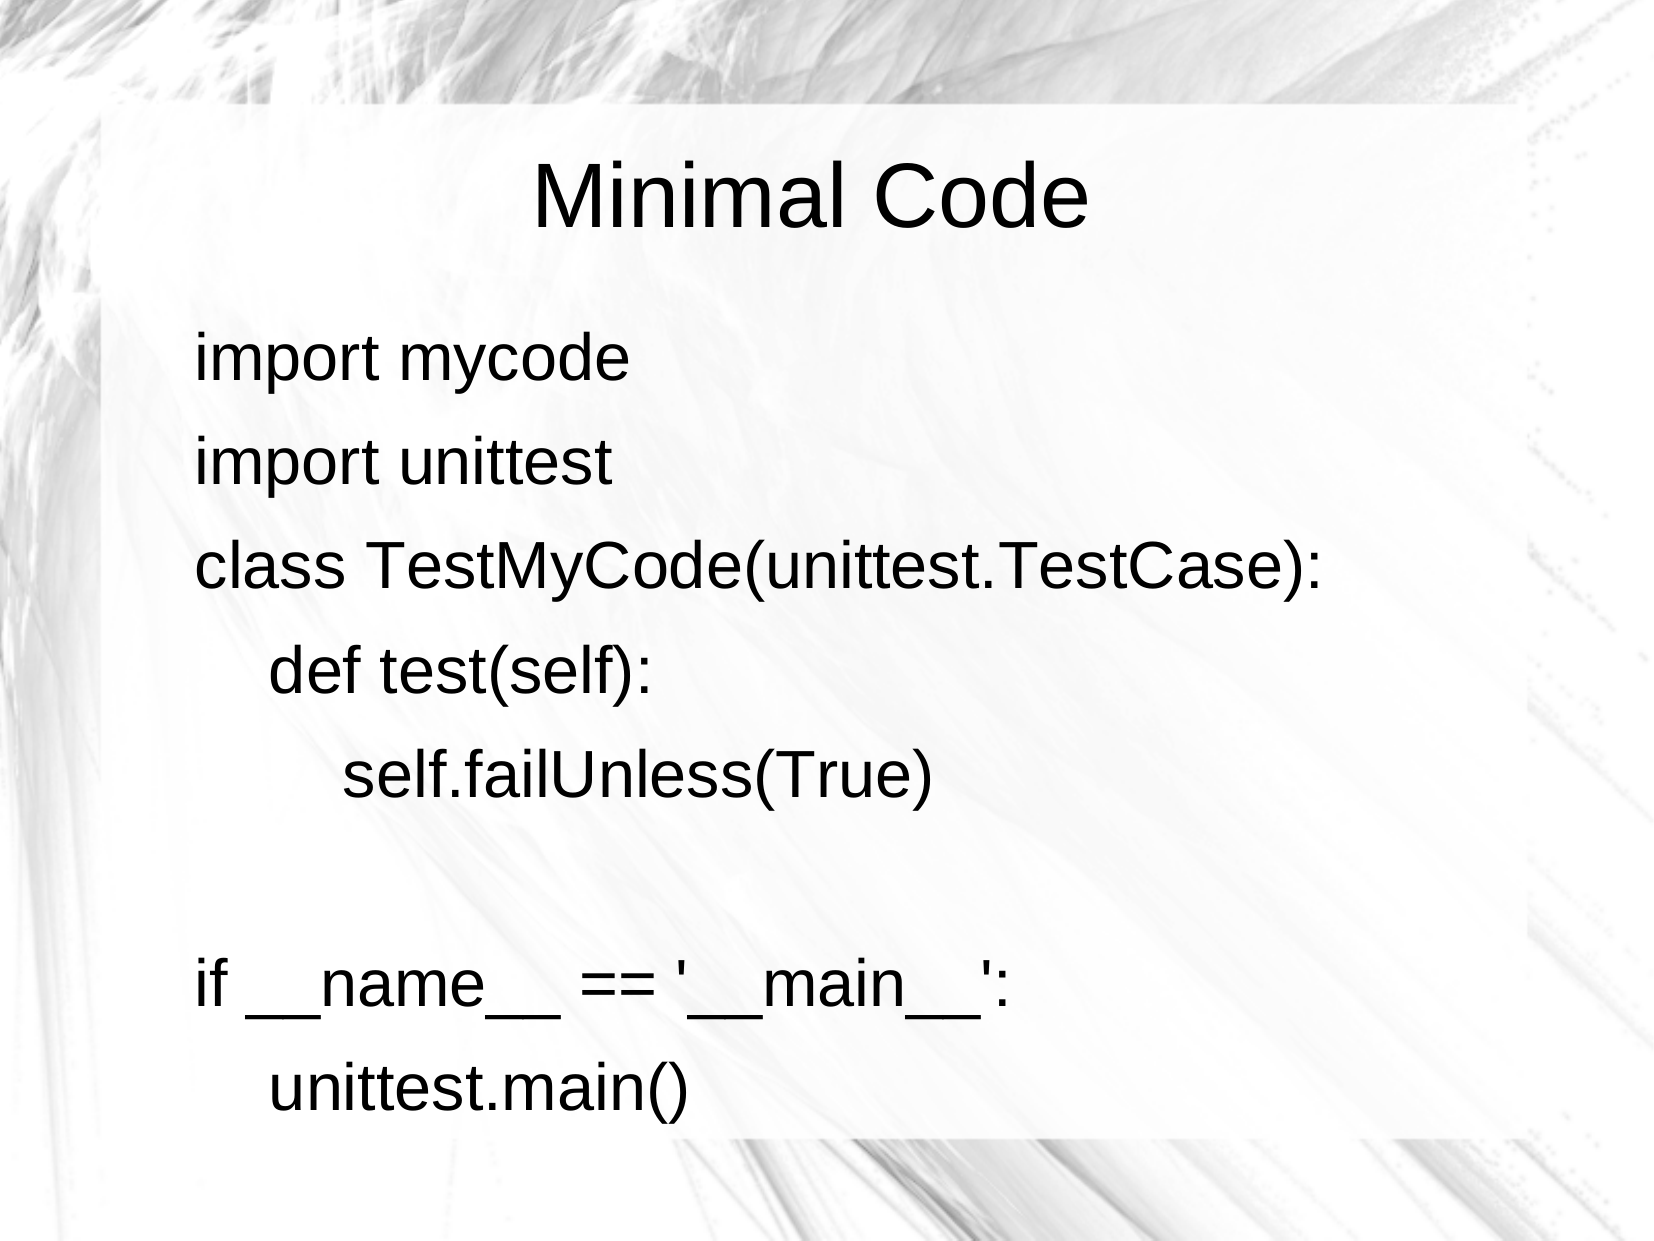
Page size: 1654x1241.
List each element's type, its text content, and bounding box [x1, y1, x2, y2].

title Minimal Code [118, 112, 1506, 281]
picture [0, 0, 1654, 1241]
list import mycode import unittest class TestMyCode(unittest.TestCase): def test(self): self.failUnless(True) if __name__ == '__main__': unittest.main() [124, 319, 1577, 1125]
